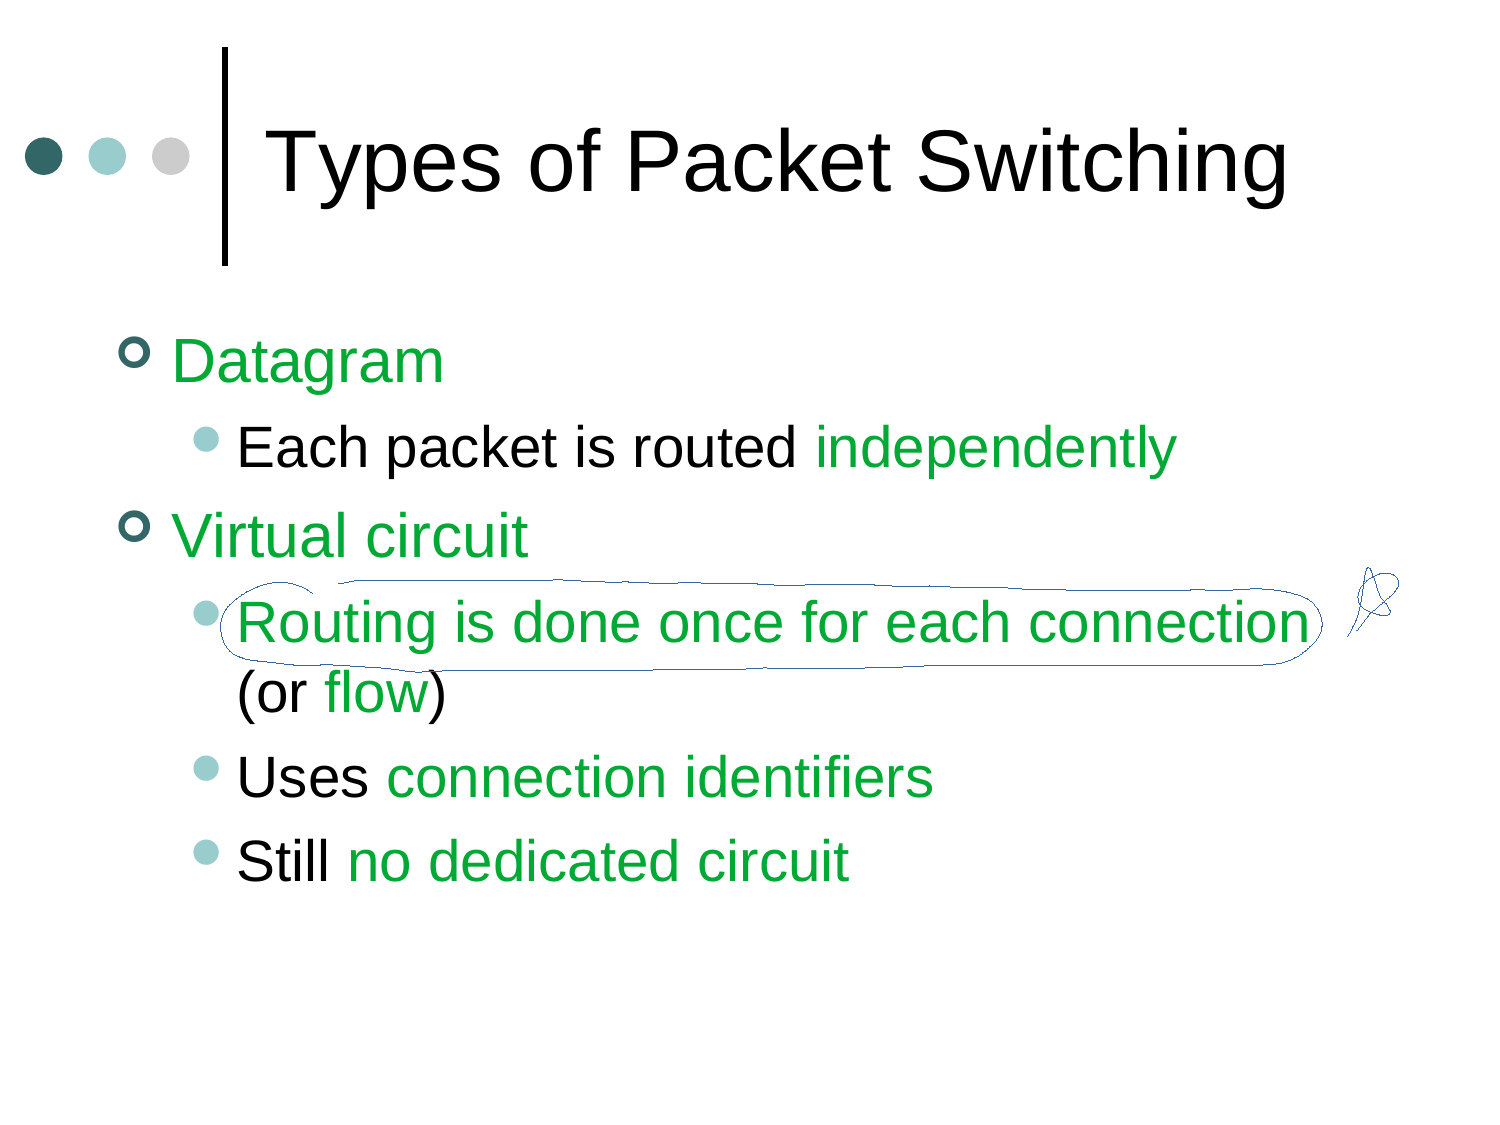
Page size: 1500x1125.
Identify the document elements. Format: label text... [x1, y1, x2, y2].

title Types of Packet Switching [249, 31, 1401, 282]
list Datagram Each packet is routed independently Virtual circuit Routing is done once for each connection (or flow) Uses connection identifiers Still no dedicated circuit [100, 312, 1400, 988]
